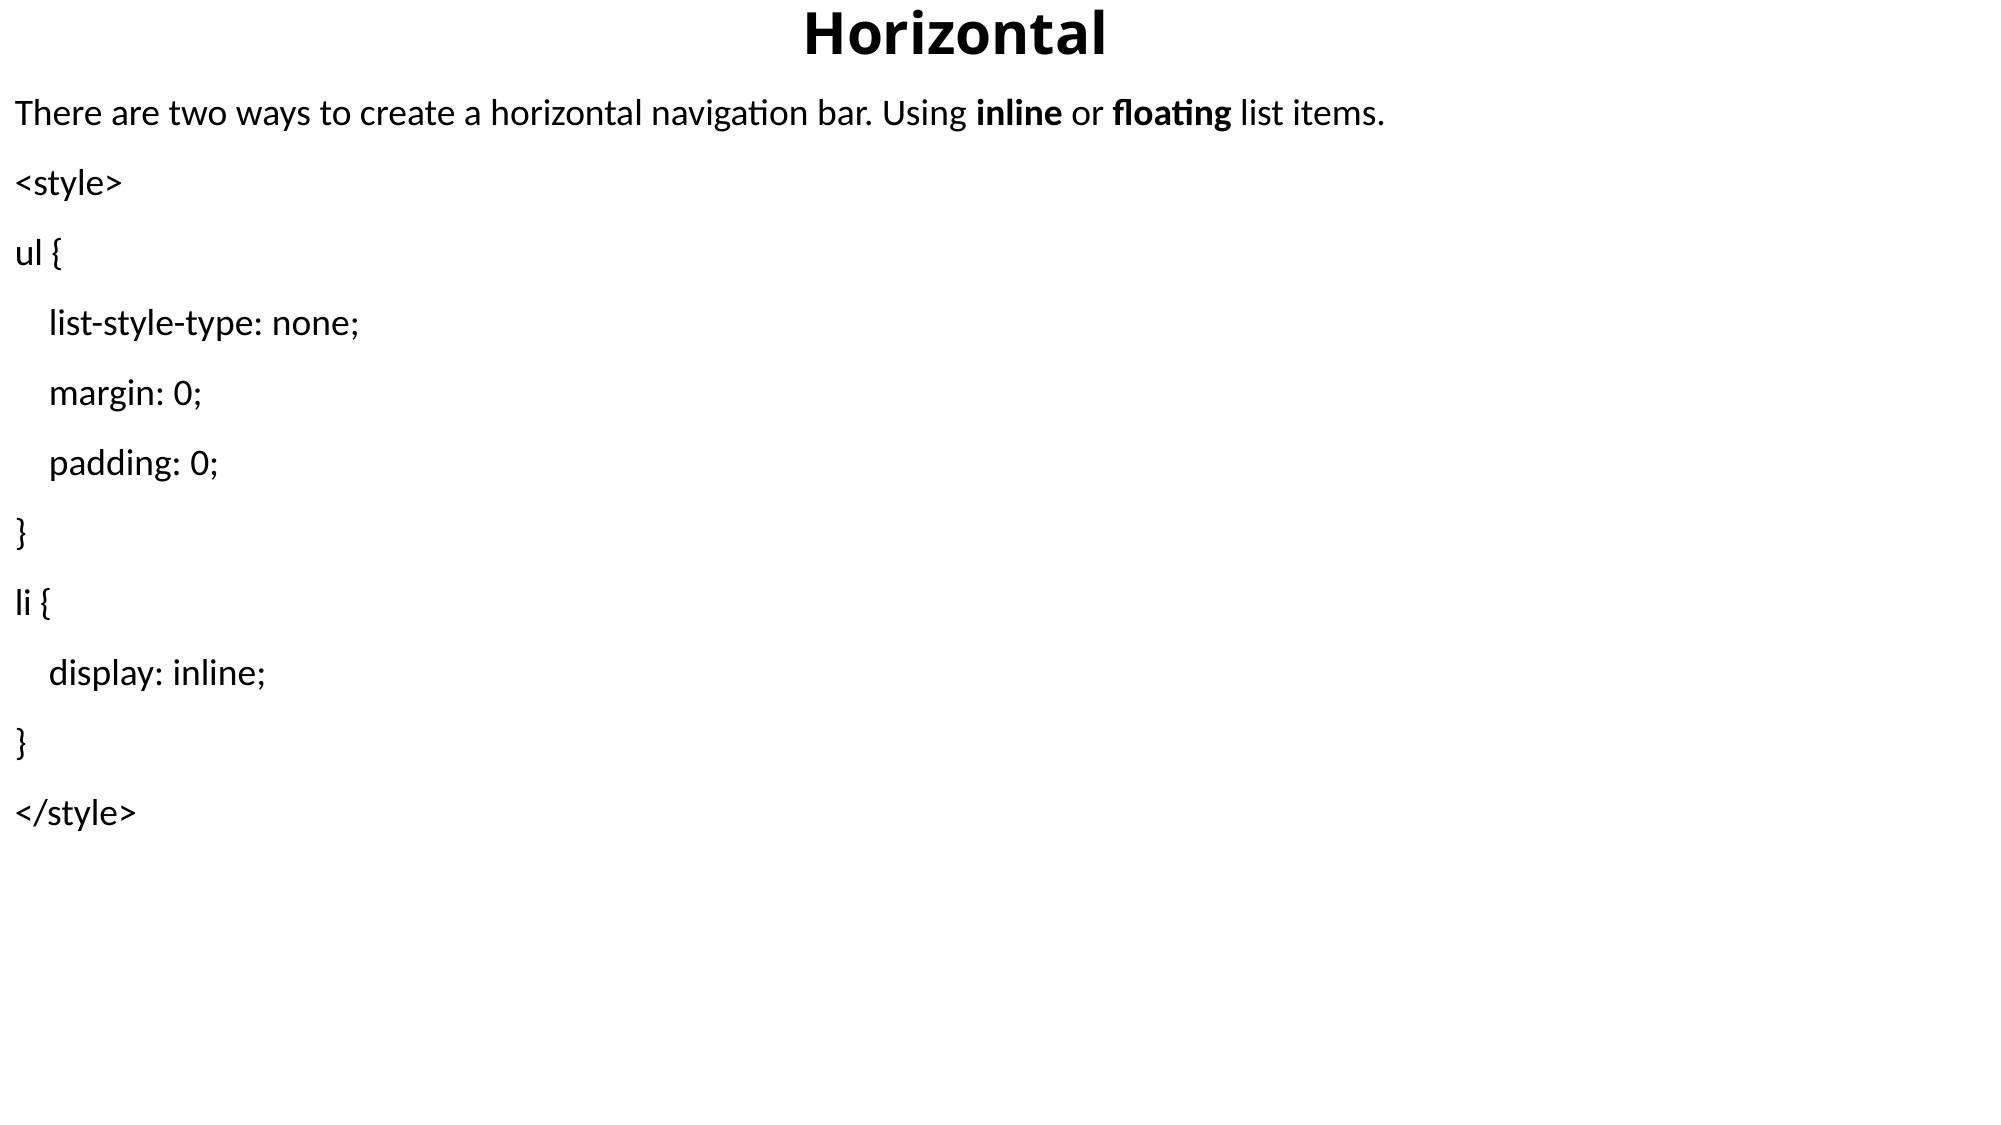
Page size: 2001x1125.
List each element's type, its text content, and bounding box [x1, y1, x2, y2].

list There are two ways to create a horizontal navigation bar. Using inline or floating list items. <style> ul { list-style-type: none; margin: 0; padding: 0; } li { display: inline; } </style> [0, 85, 2000, 1125]
title Horizontal [330, 0, 2000, 83]
